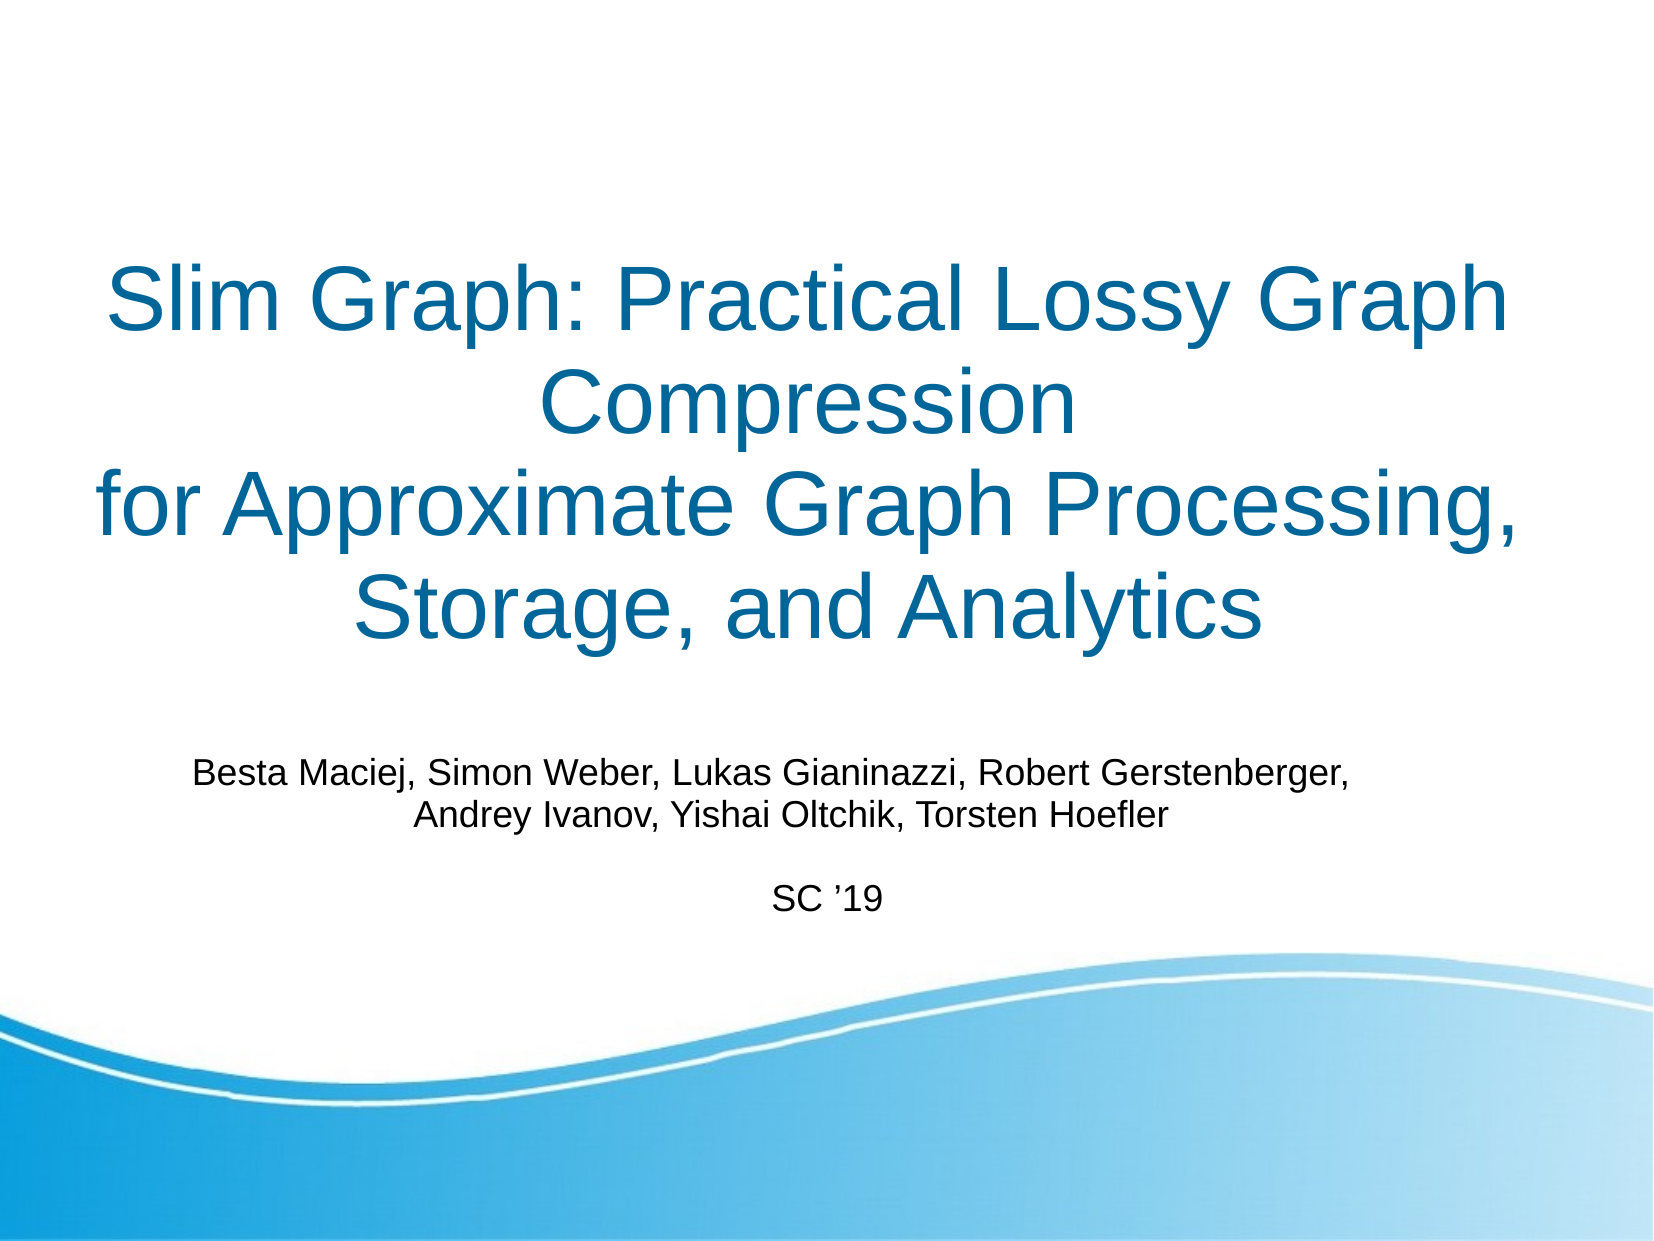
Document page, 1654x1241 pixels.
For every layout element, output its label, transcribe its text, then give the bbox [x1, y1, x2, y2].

text_box Besta Maciej, Simon Weber, Lukas Gianinazzi, Robert Gerstenberger, Andrey Ivanov, Yishai Oltchik, Torsten Hoefler SC ’19 [177, 744, 1501, 927]
picture [0, 952, 1654, 1241]
title Slim Graph: Practical Lossy Graph Compression for Approximate Graph Processing, Storage, and Analytics [0, 212, 1619, 693]
